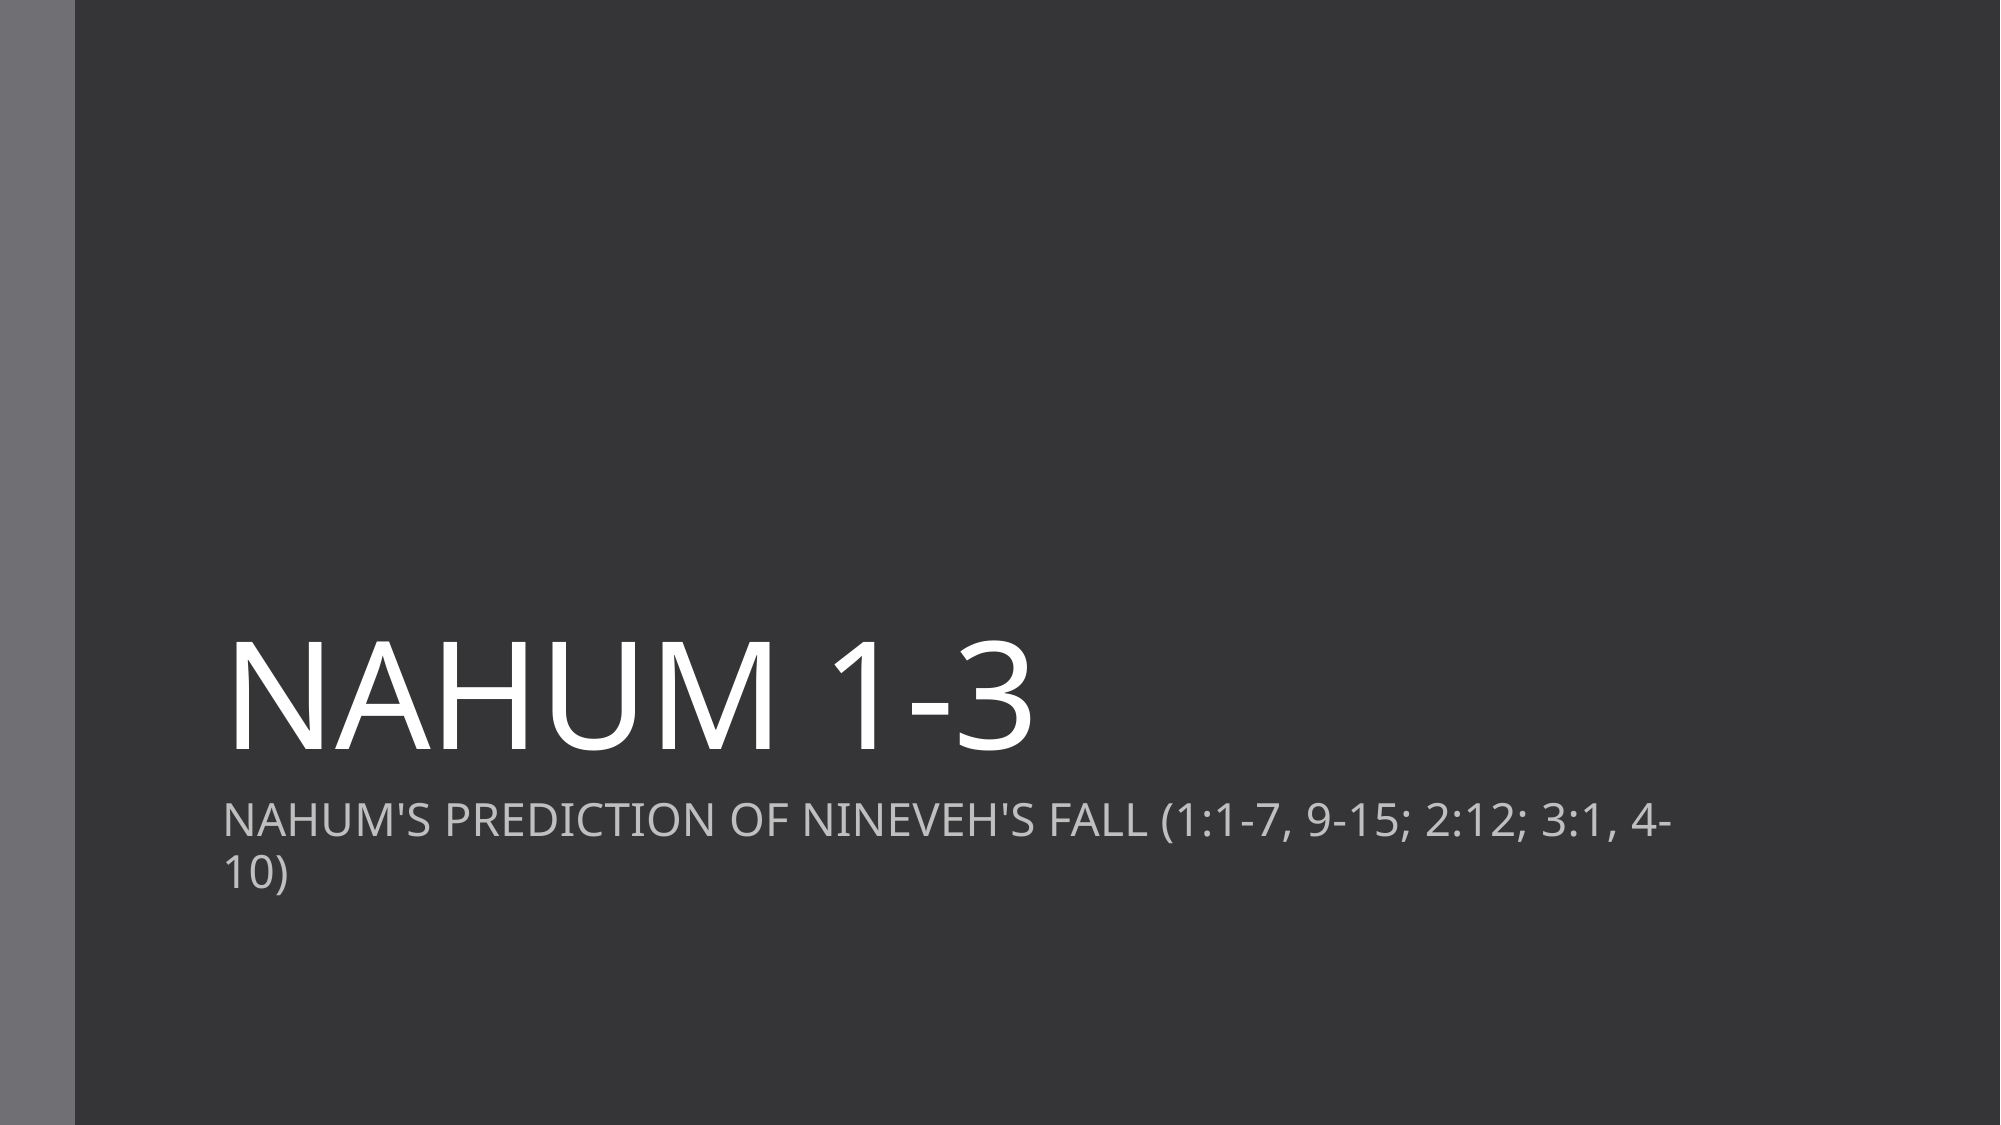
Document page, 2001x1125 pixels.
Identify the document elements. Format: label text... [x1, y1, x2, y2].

title NAHUM 1-3 [206, 124, 1752, 787]
subtitle NAHUM'S PREDICTION OF NINEVEH'S FALL (1:1-7, 9-15; 2:12; 3:1, 4-10) [206, 787, 1752, 1066]
